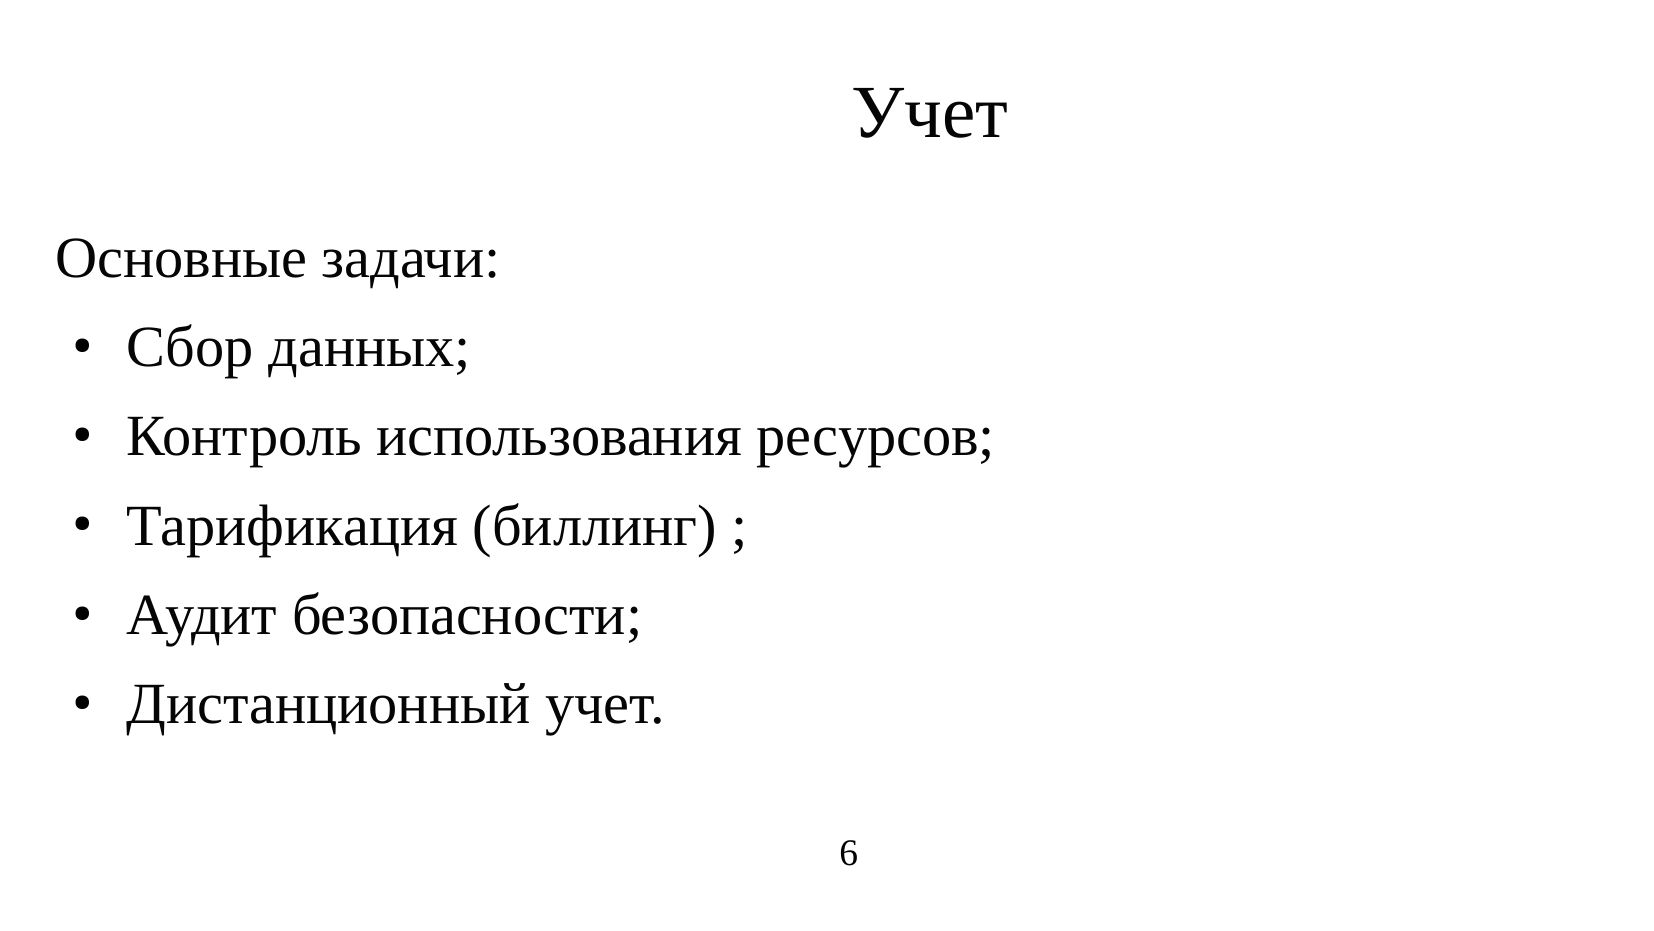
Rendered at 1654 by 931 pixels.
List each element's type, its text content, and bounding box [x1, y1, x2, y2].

title Учет [265, 35, 1595, 189]
list Основные задачи: Сбор данных; Контроль использования ресурсов; Тарификация (биллинг) ; Аудит безопасности; Дистанционный учет. [55, 225, 1576, 765]
text_box 6 [535, 825, 1163, 881]
